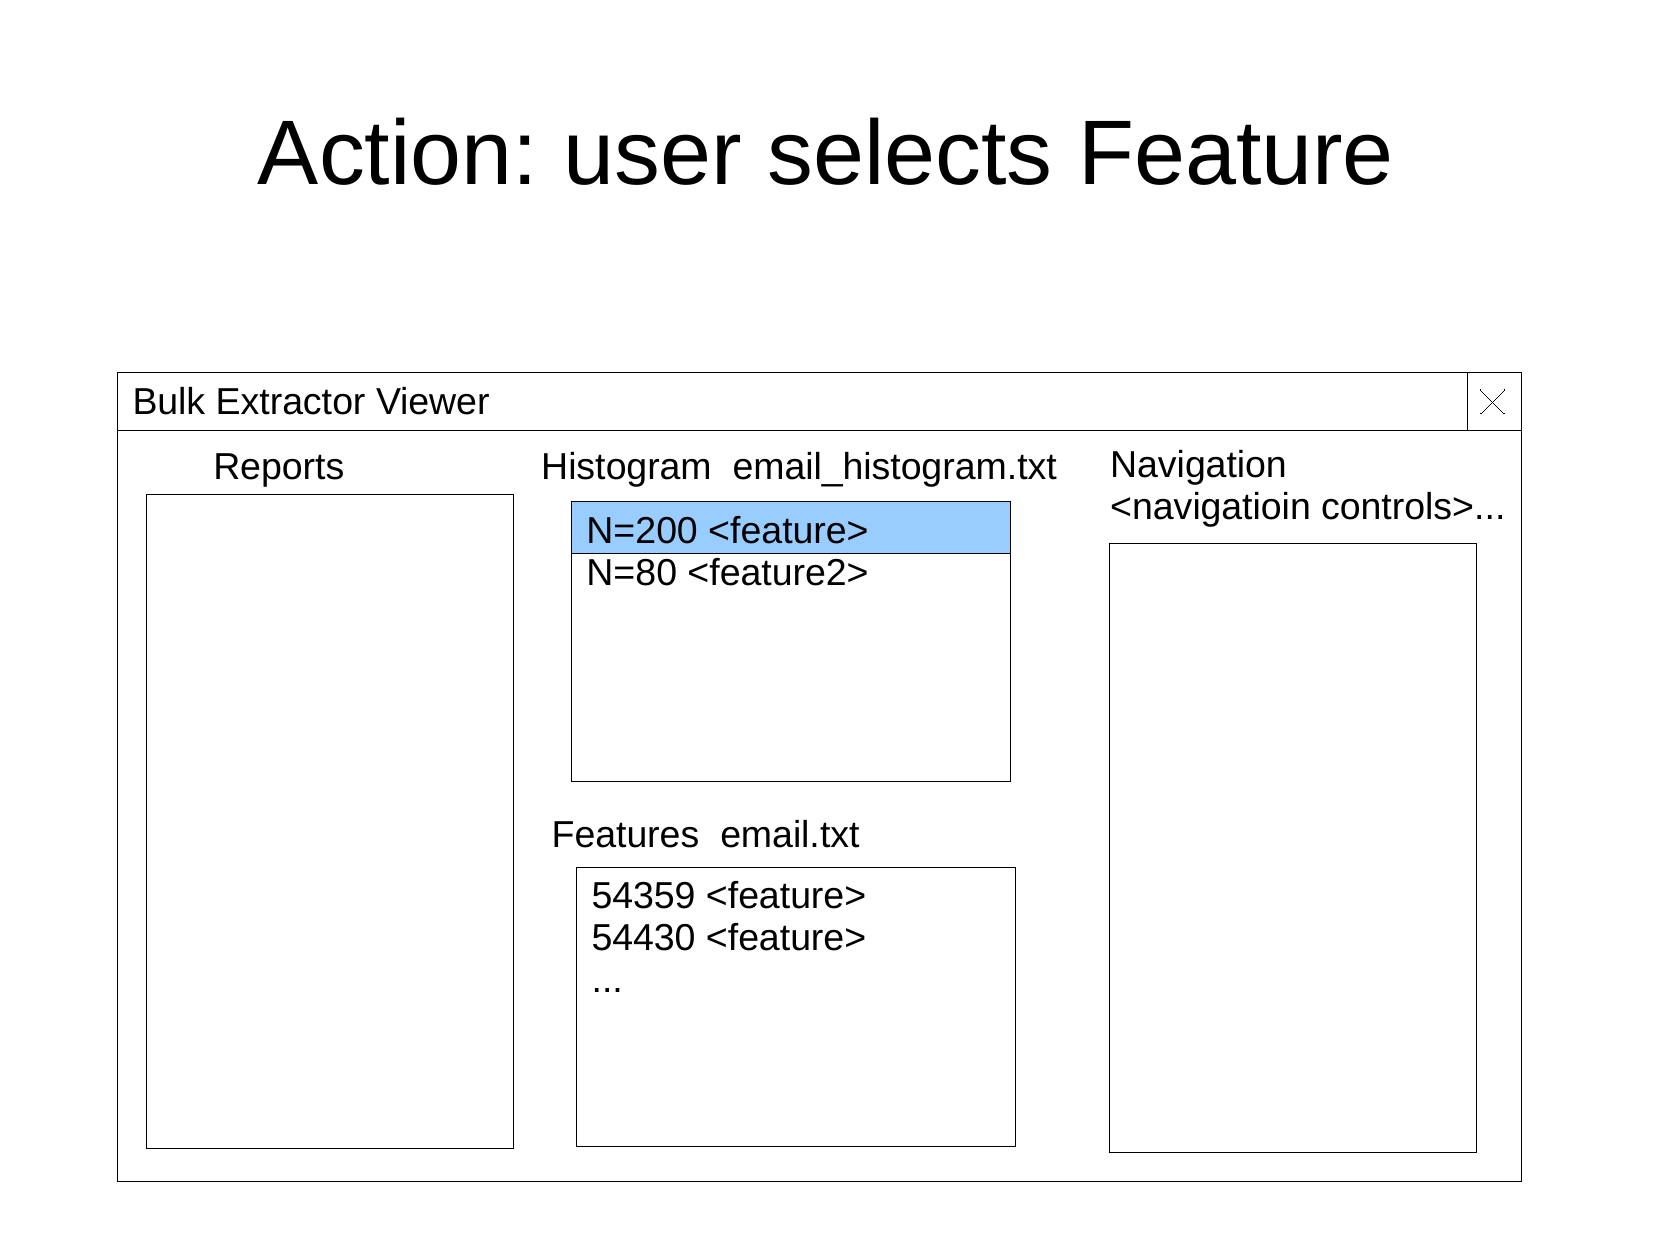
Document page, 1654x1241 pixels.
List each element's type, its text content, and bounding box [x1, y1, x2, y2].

text_box Navigation <navigatioin controls>... [1095, 436, 1449, 545]
text_box Histogram email_histogram.txt [526, 438, 978, 500]
text_box Reports [198, 438, 337, 500]
text_box N=200 <feature> N=80 <feature2> [571, 501, 832, 611]
title Action: user selects Feature [82, 49, 1571, 257]
text_box [832, 525, 841, 531]
text_box Features email.txt [536, 806, 818, 868]
text_box 54359 <feature> 54430 <feature> ... [576, 867, 832, 1023]
text_box [832, 502, 1010, 554]
text_box Bulk Extractor Viewer [117, 373, 874, 435]
